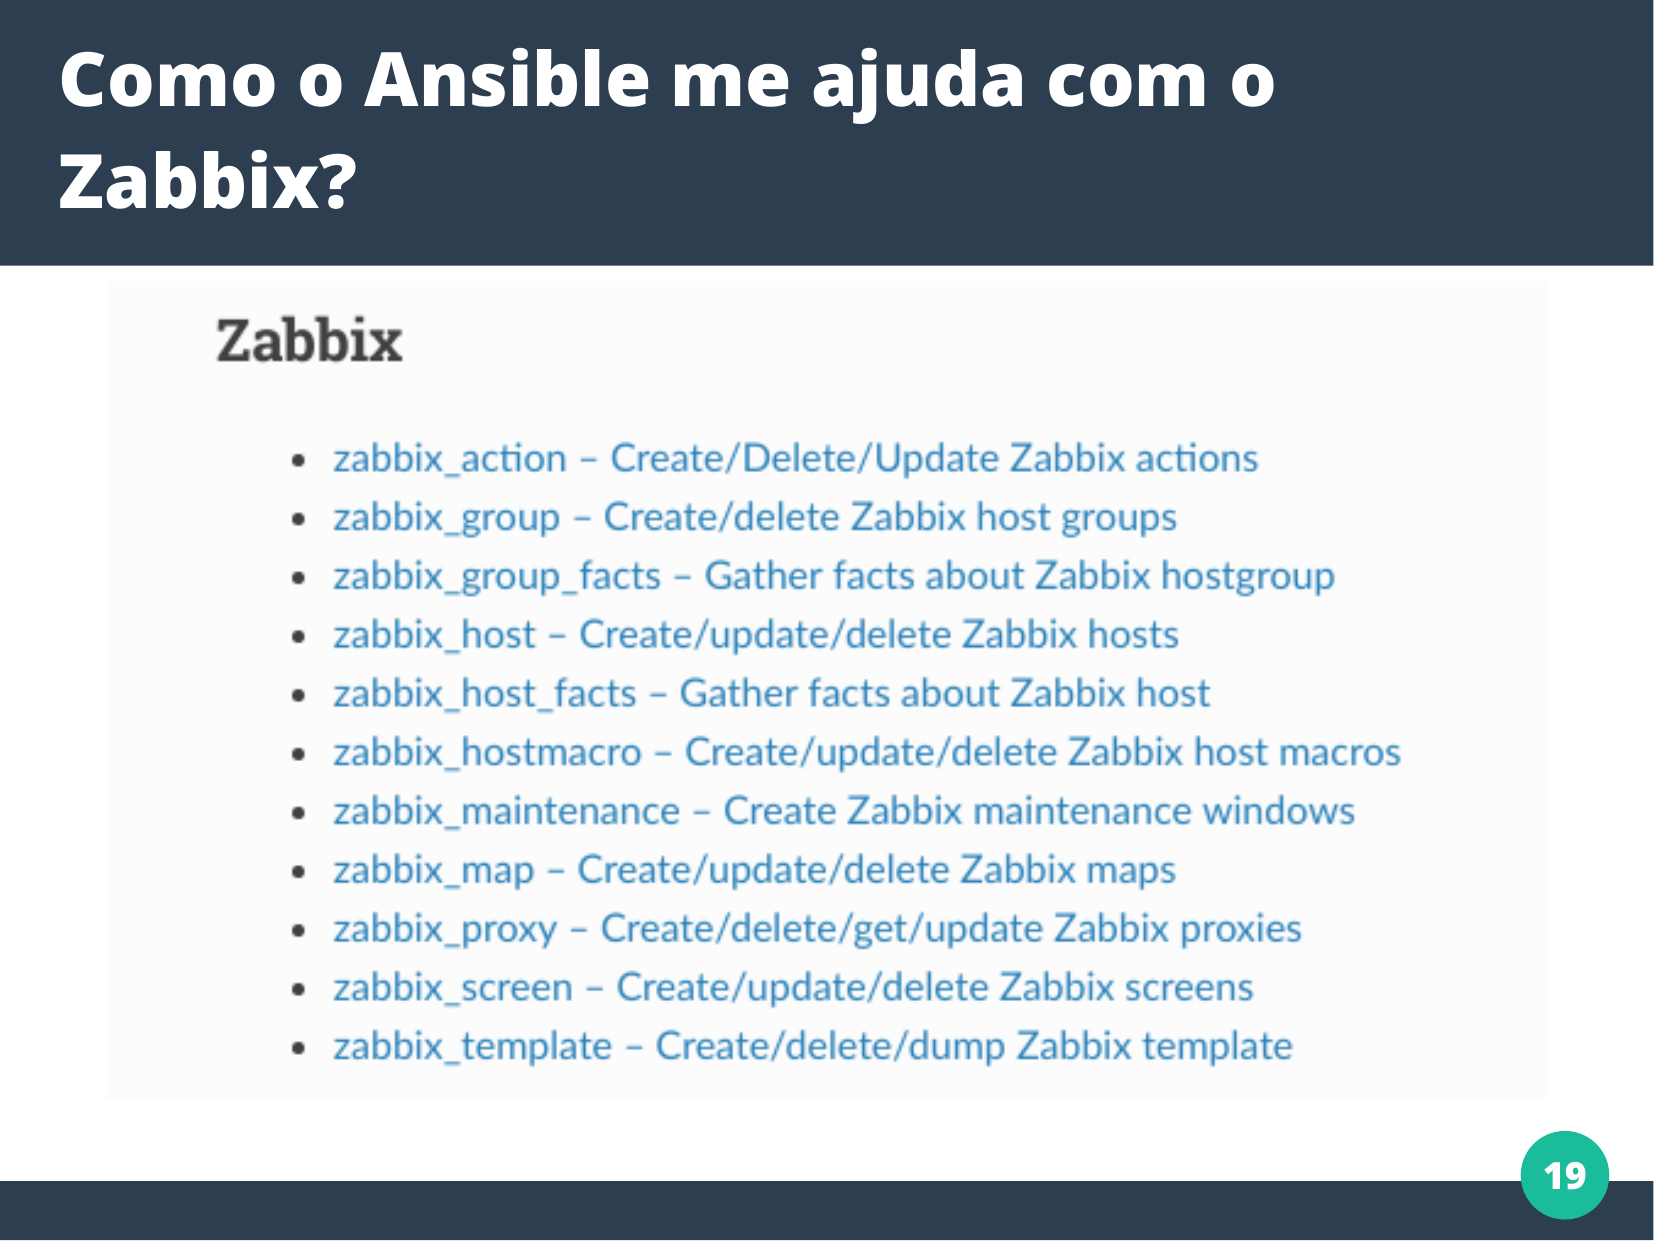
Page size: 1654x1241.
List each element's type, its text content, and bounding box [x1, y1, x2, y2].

picture [107, 281, 1548, 1099]
title Como o Ansible me ajuda com o Zabbix? [59, 49, 1595, 207]
